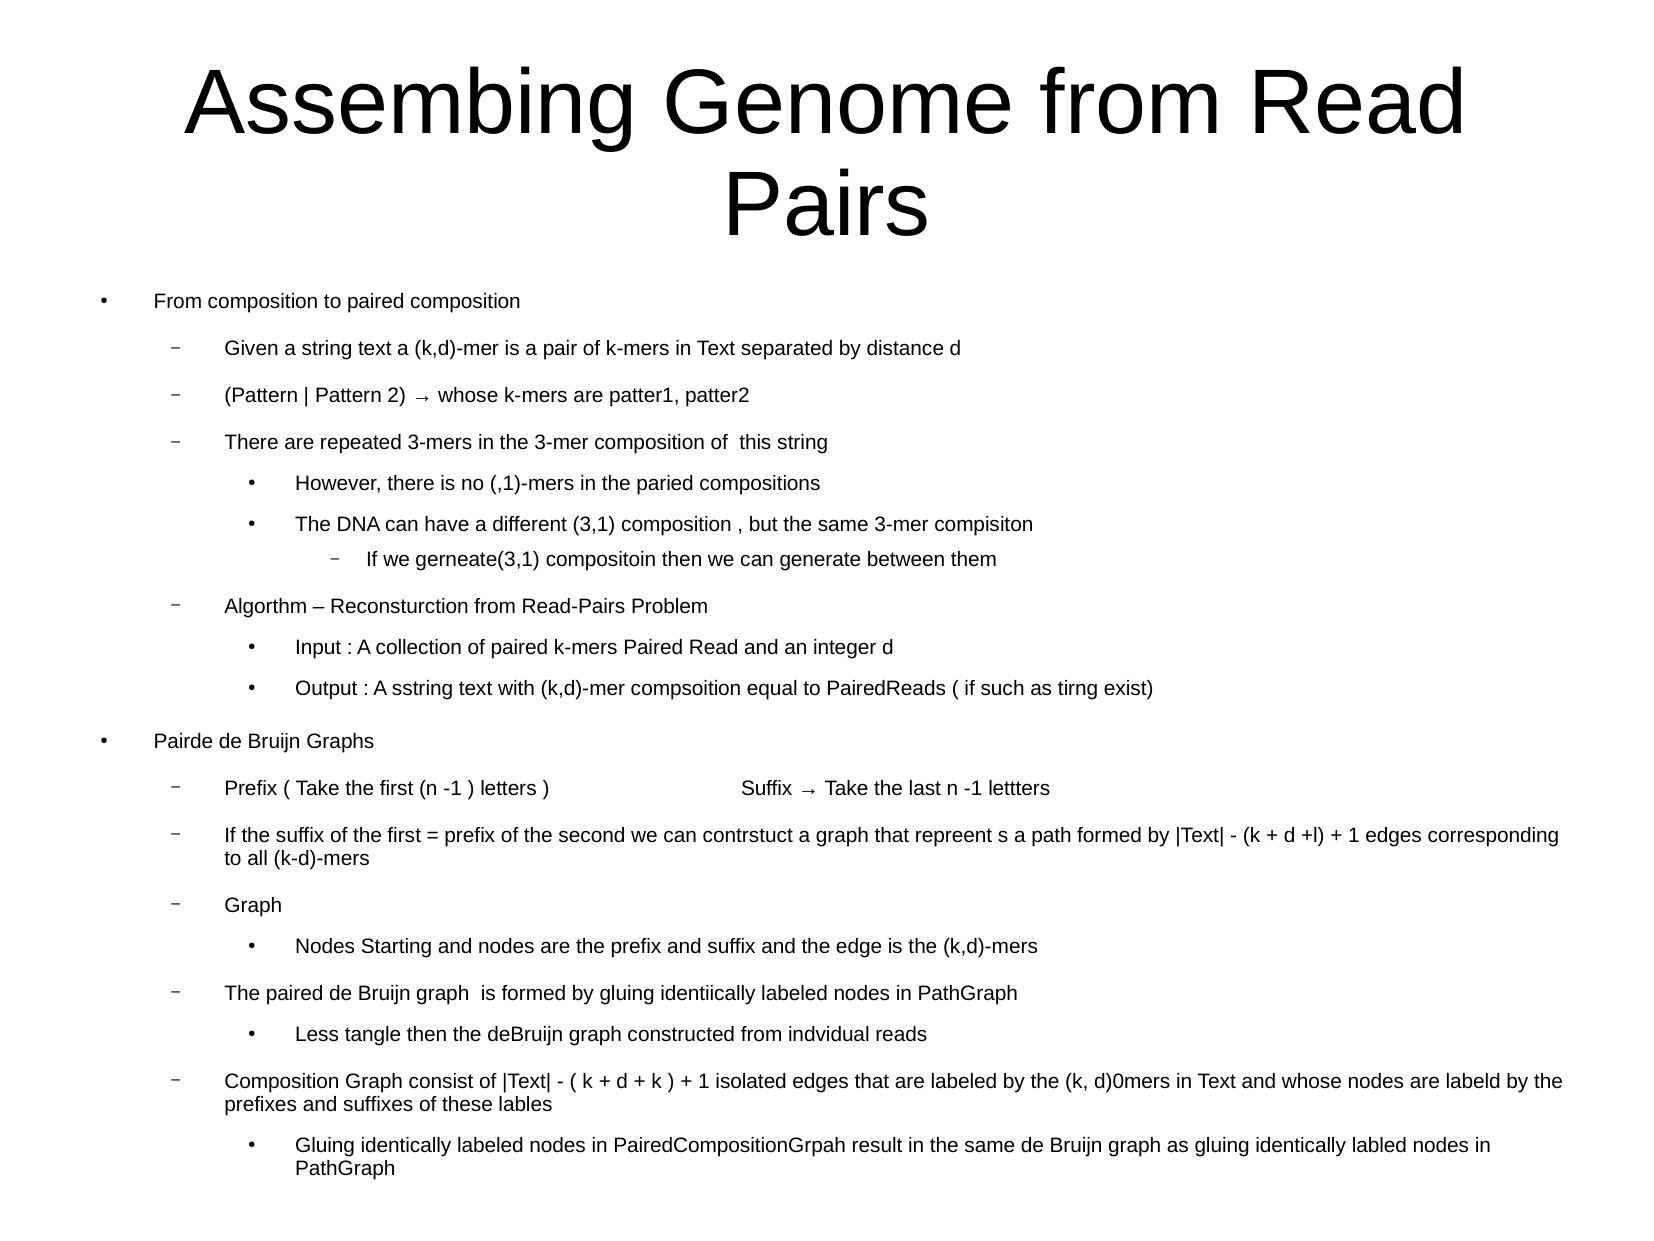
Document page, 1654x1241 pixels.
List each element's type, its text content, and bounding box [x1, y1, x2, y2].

title Assembing Genome from Read Pairs [82, 49, 1571, 257]
list From composition to paired composition Given a string text a (k,d)-mer is a pair of k-mers in Text separated by distance d (Pattern | Pattern 2) → whose k-mers are patter1, patter2 There are repeated 3-mers in the 3-mer composition of this string However, there is no (,1)-mers in the paried compositions The DNA can have a different (3,1) composition , but the same 3-mer compisiton If we gerneate(3,1) compositoin then we can generate between them Algorthm – Reconsturction from Read-Pairs Problem Input : A collection of paired k-mers Paired Read and an integer d Output : A sstring text with (k,d)-mer compsoition equal to PairedReads ( if such as tirng exist) Pairde de Bruijn Graphs Prefix ( Take the first (n -1 ) letters ) Suffix → Take the last n -1 lettters If the suffix of the first = prefix of the second we can contrstuct a graph that repreent s a path formed by |Text| - (k + d +l) + 1 edges corresponding to all (k-d)-mers Graph Nodes Starting and nodes are the prefix and suffix and the edge is the (k,d)-mers The paired de Bruijn graph is formed by gluing identiically labeled nodes in PathGraph Less tangle then the deBruijn graph constructed from indvidual reads Composition Graph consist of |Text| - ( k + d + k ) + 1 isolated edges that are labeled by the (k, d)0mers in Text and whose nodes are labeld by the prefixes and suffixes of these lables Gluing identically labeled nodes in PairedCompositionGrpah result in the same de Bruijn graph as gluing identically labled nodes in PathGraph [82, 290, 1571, 1217]
